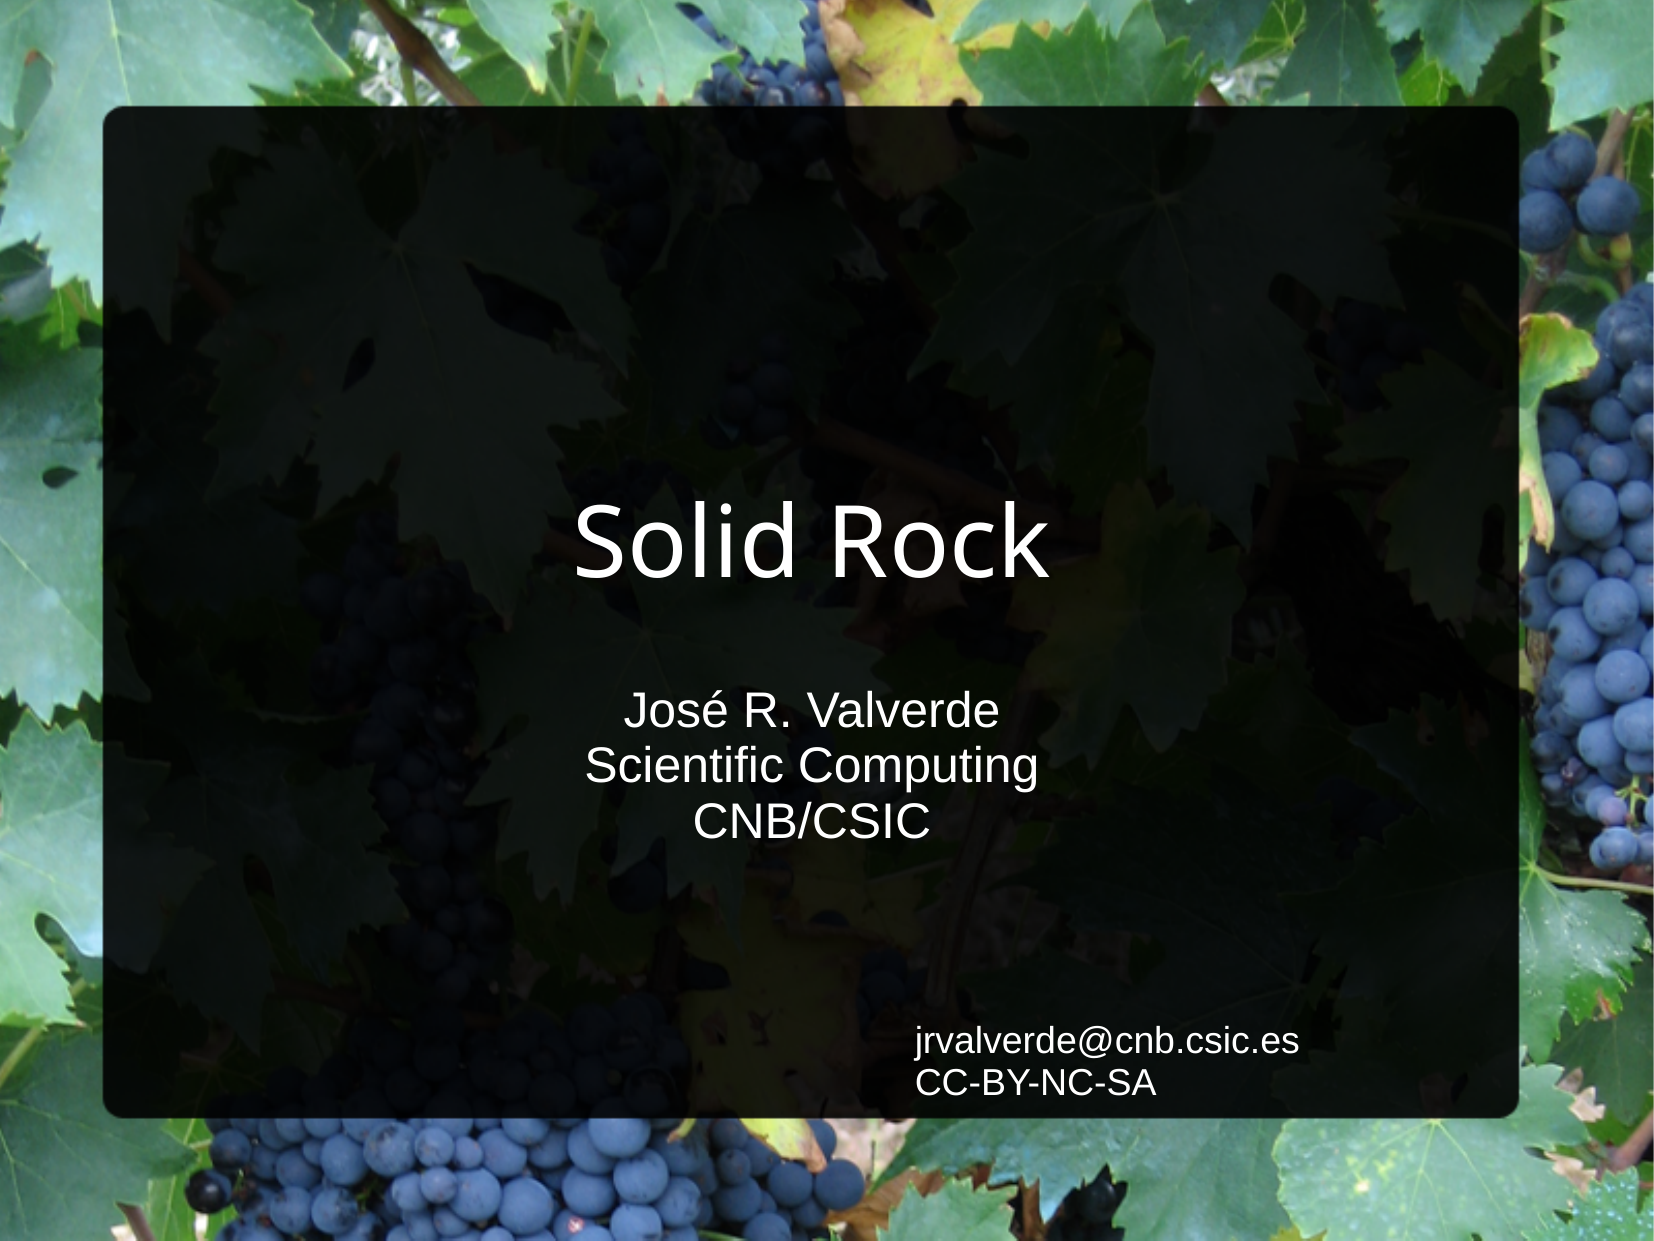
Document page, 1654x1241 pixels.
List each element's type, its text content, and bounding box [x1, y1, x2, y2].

picture [0, 0, 1654, 1241]
subtitle Solid Rock José R. Valverde Scientific Computing CNB/CSIC [118, 125, 1506, 1195]
text_box jrvalverde@cnb.csic.es CC-BY-NC-SA [900, 1012, 1501, 1112]
